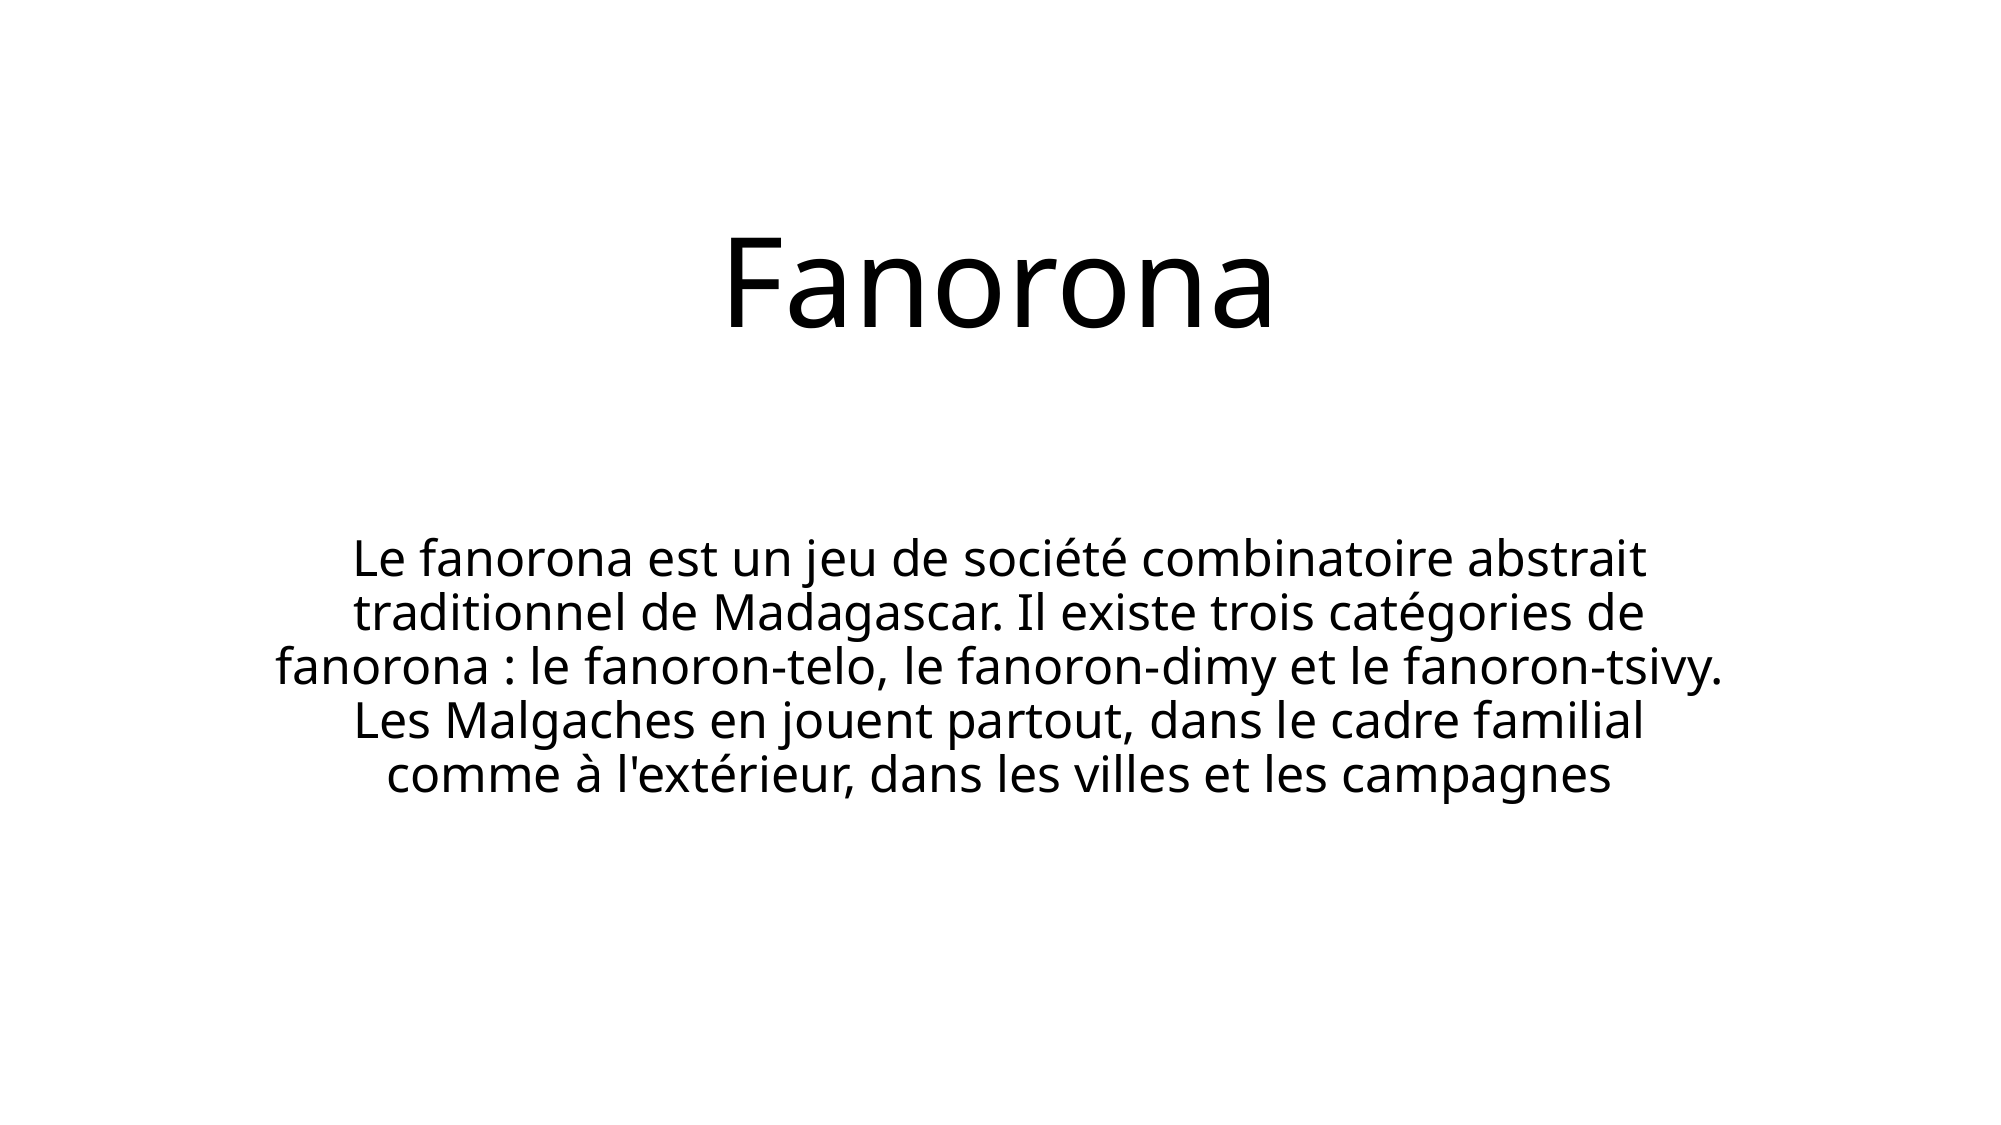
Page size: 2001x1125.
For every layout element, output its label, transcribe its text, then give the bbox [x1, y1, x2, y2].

subtitle Le fanorona est un jeu de société combinatoire abstrait traditionnel de Madagascar. Il existe trois catégories de fanorona : le fanoron-telo, le fanoron-dimy et le fanoron-tsivy. Les Malgaches en jouent partout, dans le cadre familial comme à l'extérieur, dans les villes et les campagnes [249, 525, 1750, 798]
title Fanorona [249, 0, 1750, 363]
